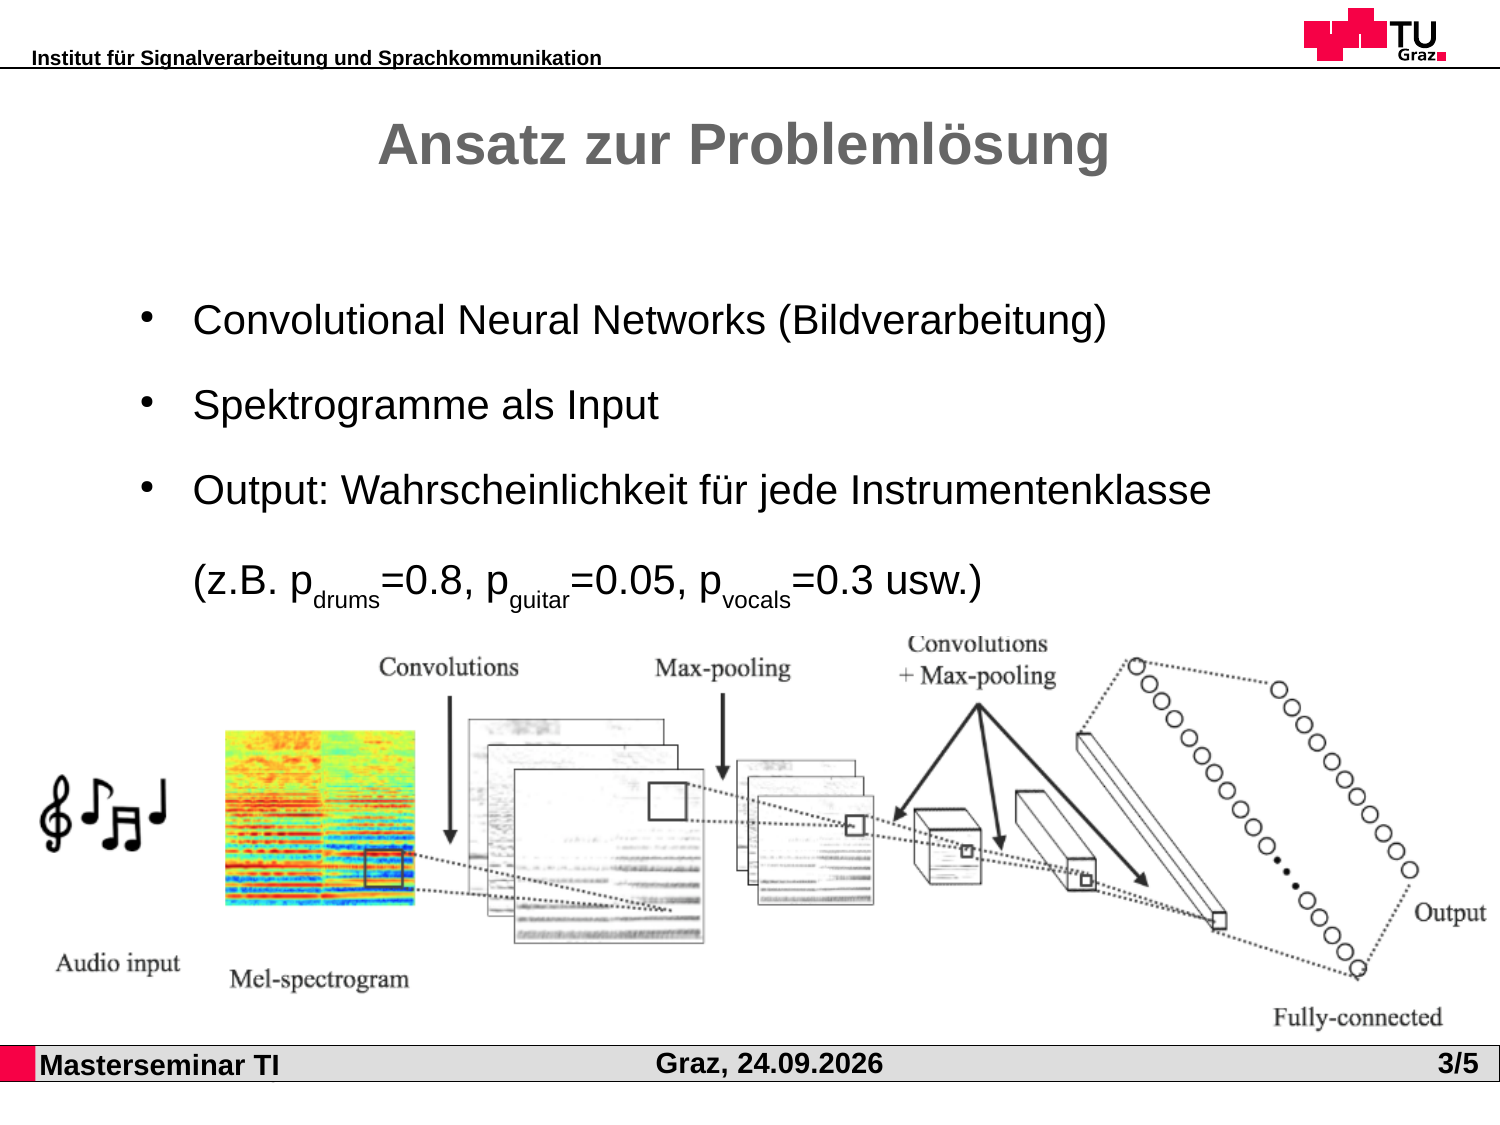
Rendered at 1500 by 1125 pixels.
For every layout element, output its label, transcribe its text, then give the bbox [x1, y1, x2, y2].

list Convolutional Neural Networks (Bildverarbeitung) Spektrogramme als Input Output: Wahrscheinlichkeit für jede Instrumentenklasse (z.B. pdrums=0.8, pguitar=0.05, pvocals=0.3 usw.) [107, 260, 1383, 636]
list Ansatz zur Problemlösung [107, 106, 1383, 201]
picture [10, 636, 1500, 1044]
